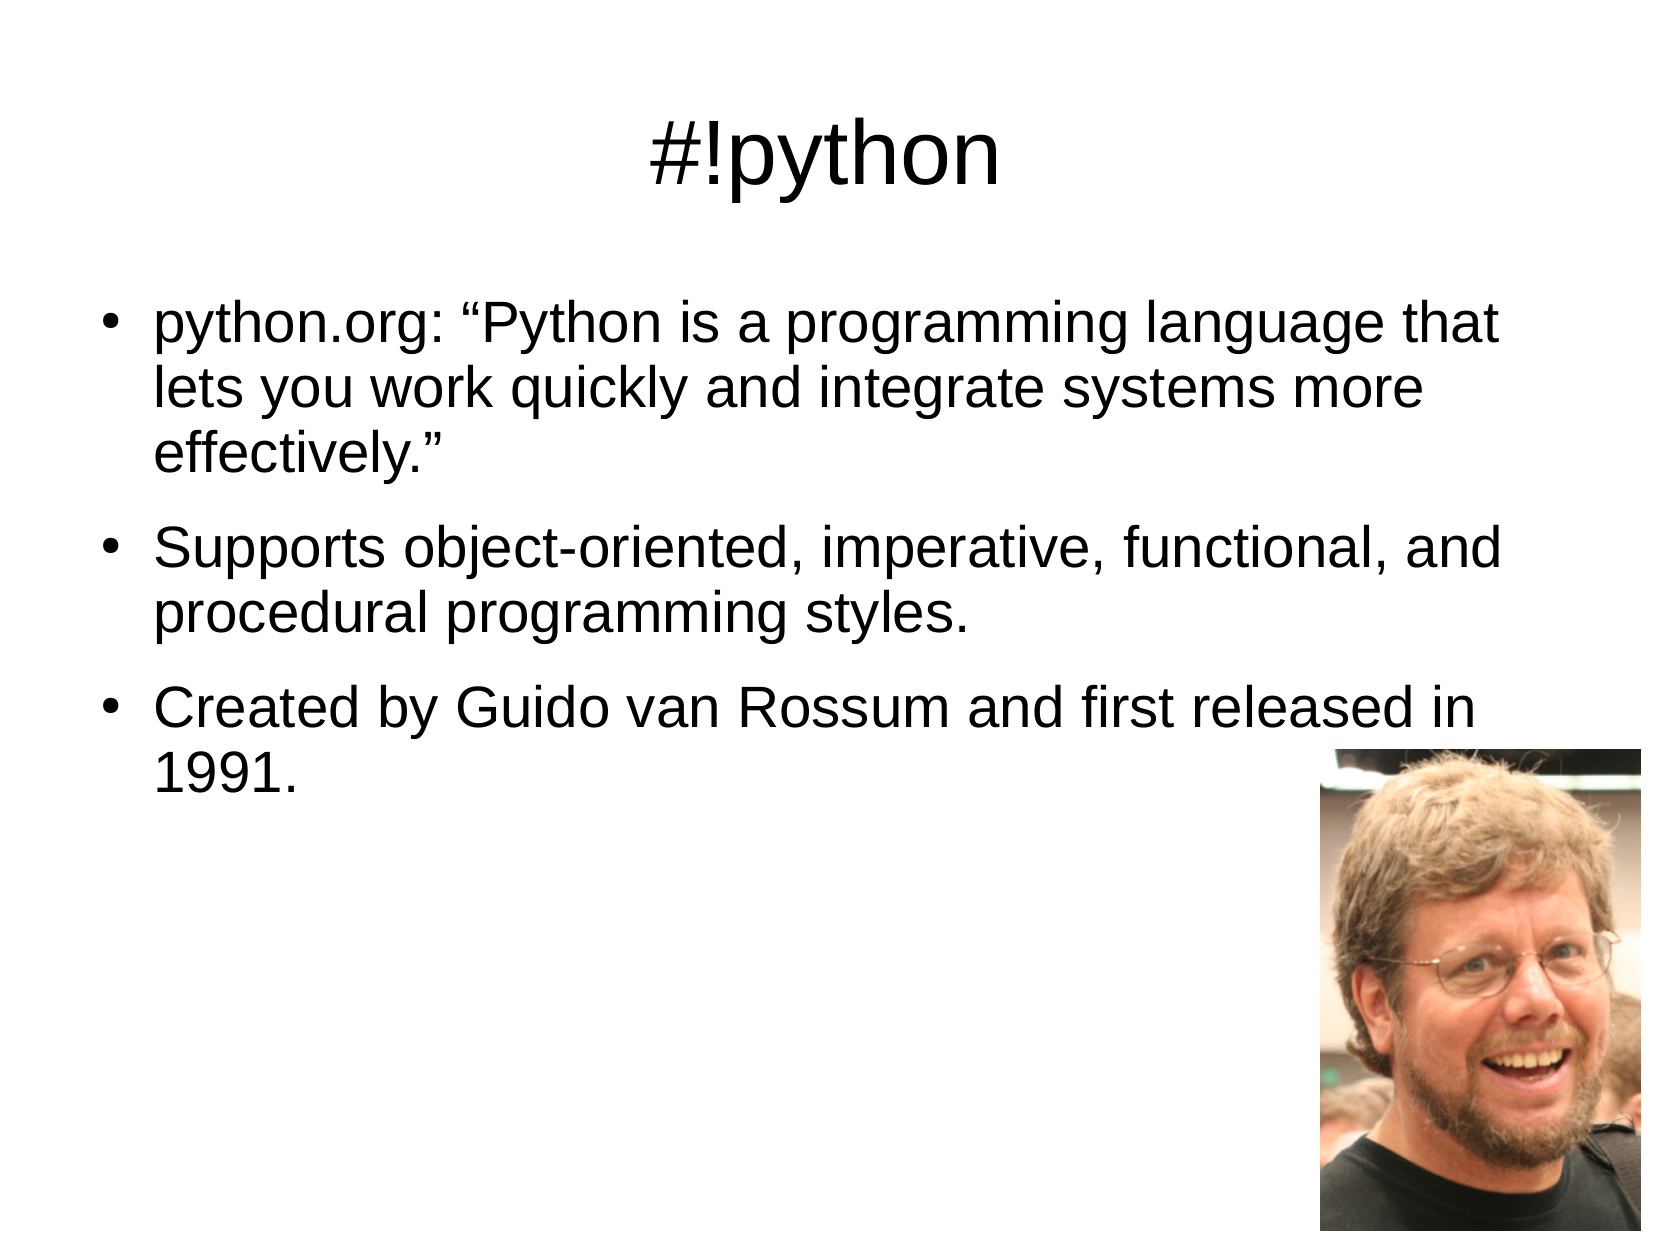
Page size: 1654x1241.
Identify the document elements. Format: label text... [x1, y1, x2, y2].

picture [1320, 749, 1641, 1231]
title #!python [82, 49, 1571, 257]
list python.org: “Python is a programming language that lets you work quickly and integrate systems more effectively.” Supports object-oriented, imperative, functional, and procedural programming styles. Created by Guido van Rossum and first released in 1991. [82, 290, 1571, 1010]
